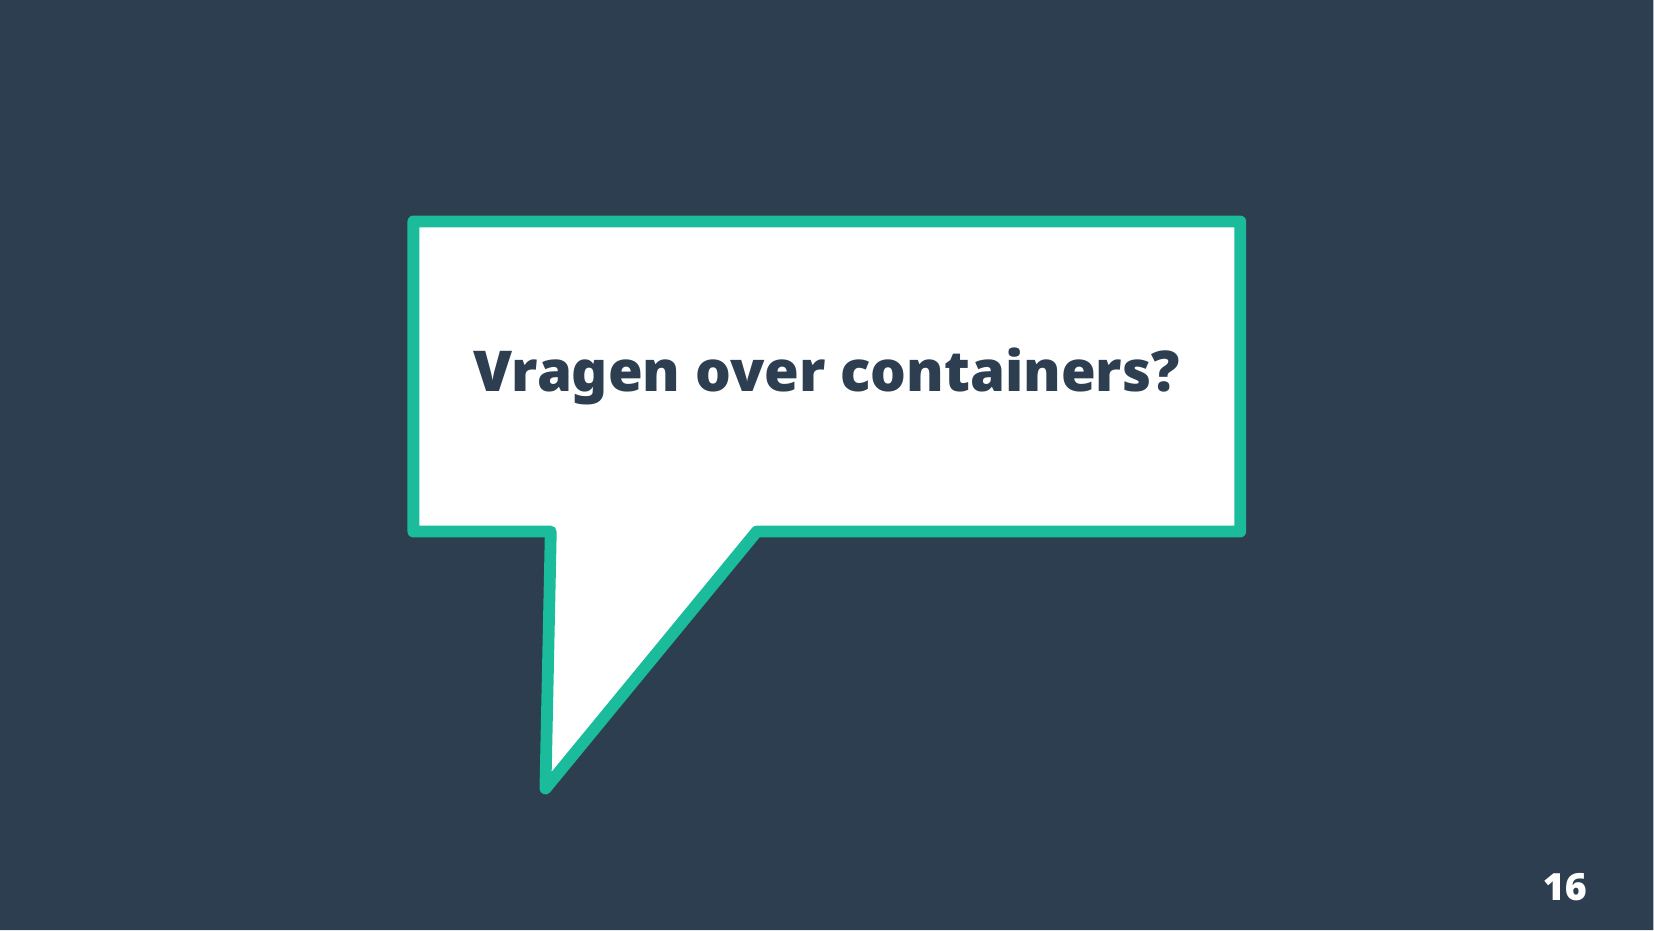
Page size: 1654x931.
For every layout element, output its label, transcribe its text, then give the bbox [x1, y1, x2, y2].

title Vragen over containers? [442, 236, 1211, 502]
